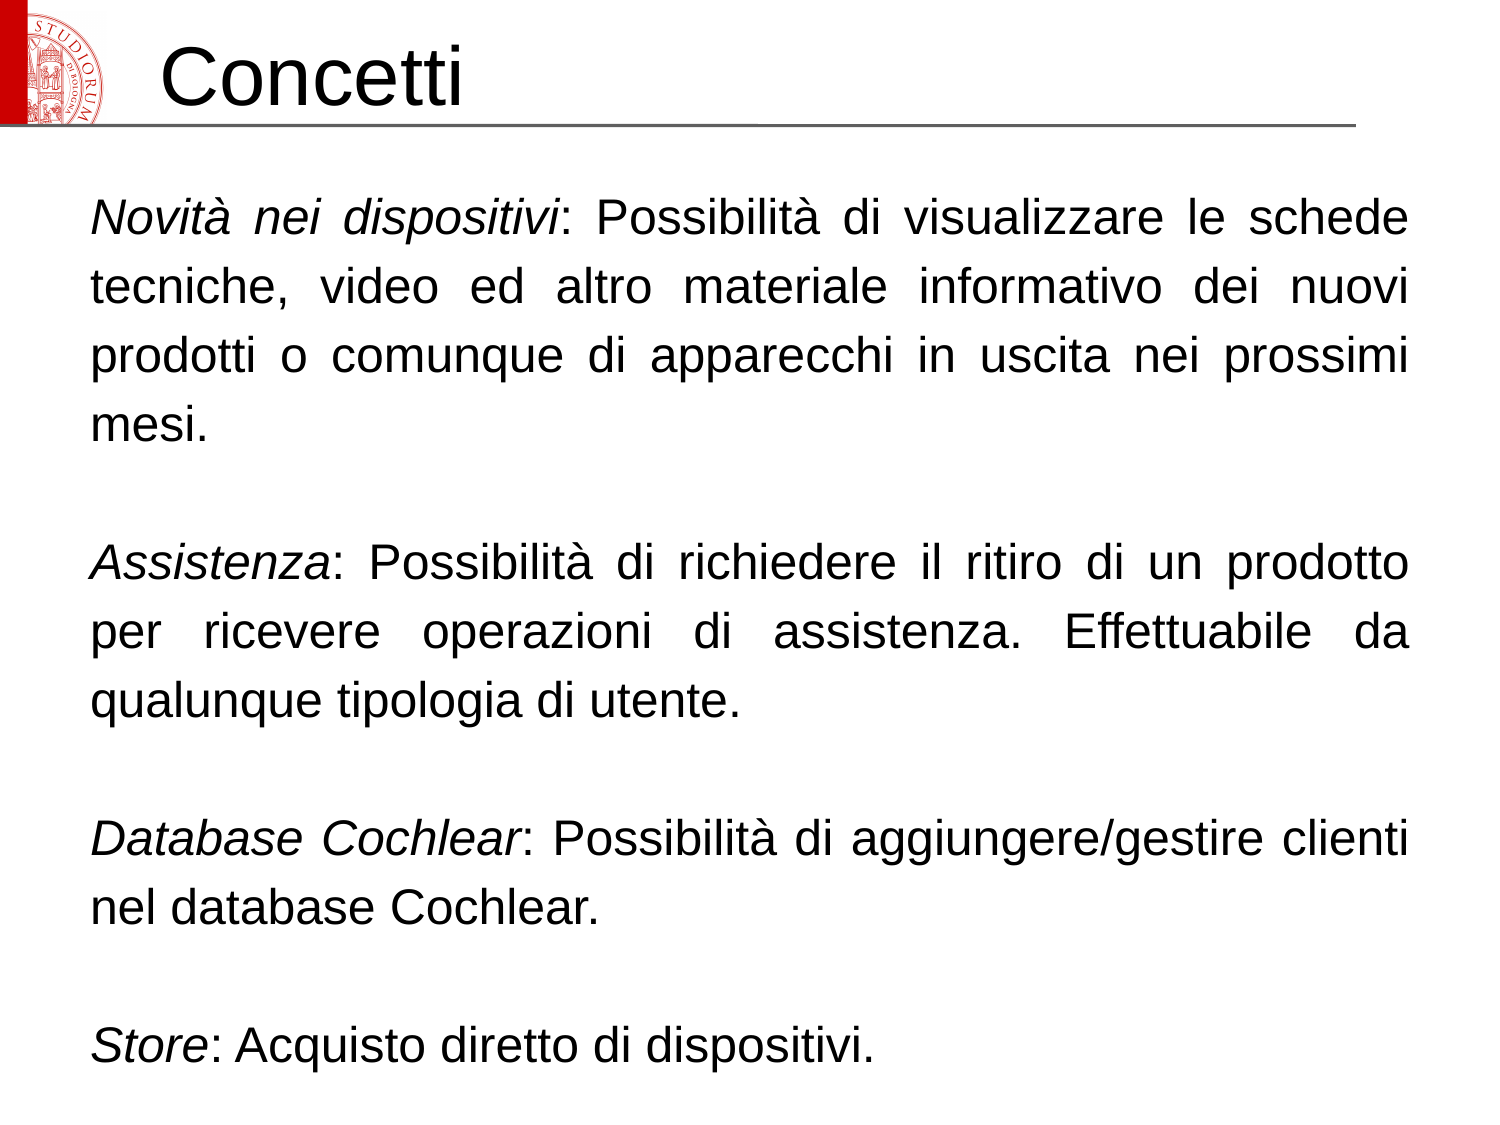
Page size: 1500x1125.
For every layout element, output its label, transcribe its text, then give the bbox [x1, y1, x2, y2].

title Concetti [75, 7, 1425, 114]
picture [28, 11, 107, 123]
list Novità nei dispositivi: Possibilità di visualizzare le schede tecniche, video ed altro materiale informativo dei nuovi prodotti o comunque di apparecchi in uscita nei prossimi mesi. Assistenza: Possibilità di richiedere il ritiro di un prodotto per ricevere operazioni di assistenza. Effettuabile da qualunque tipologia di utente. Database Cochlear: Possibilità di aggiungere/gestire clienti nel database Cochlear. Store: Acquisto diretto di dispositivi. [75, 160, 1425, 1005]
